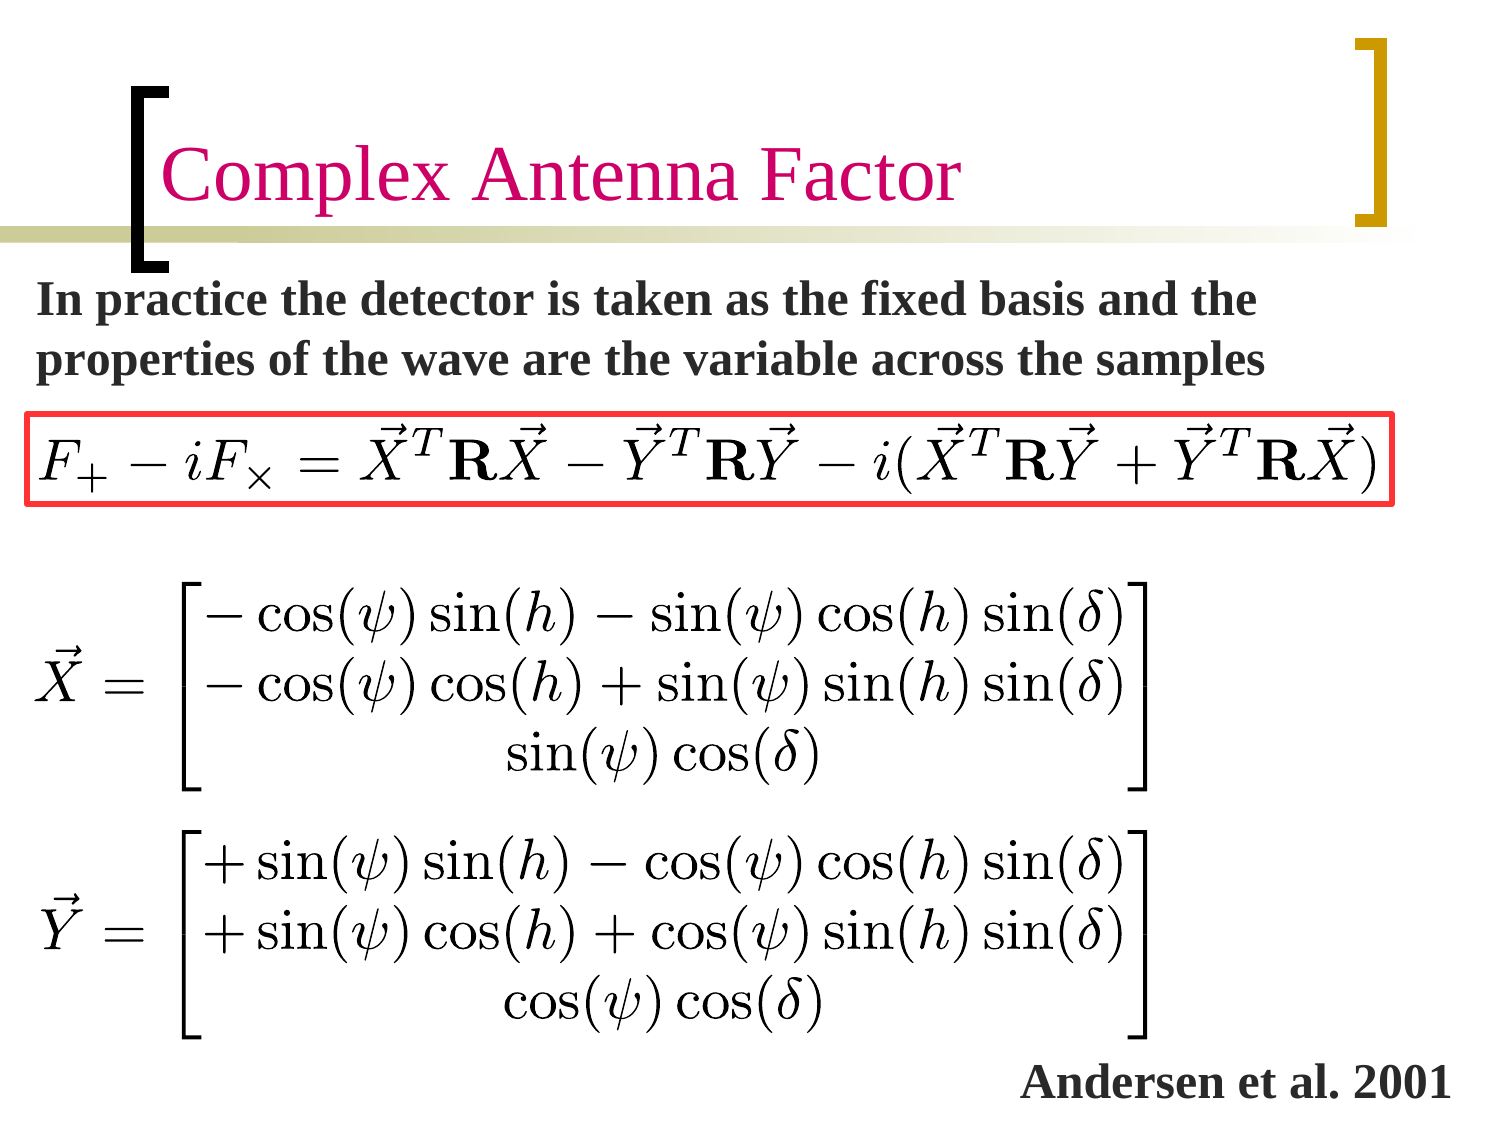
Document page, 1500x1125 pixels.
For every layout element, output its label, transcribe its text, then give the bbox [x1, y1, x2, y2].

title Complex Antenna Factor [75, 0, 1353, 225]
text_box [38, 830, 1167, 1040]
text_box Andersen et al. 2001 [1005, 1040, 1469, 1116]
text_box [26, 414, 1392, 505]
text_box In practice the detector is taken as the fixed basis and the properties of the wave are the variable across the samples [21, 258, 1285, 394]
text_box [32, 581, 1167, 792]
